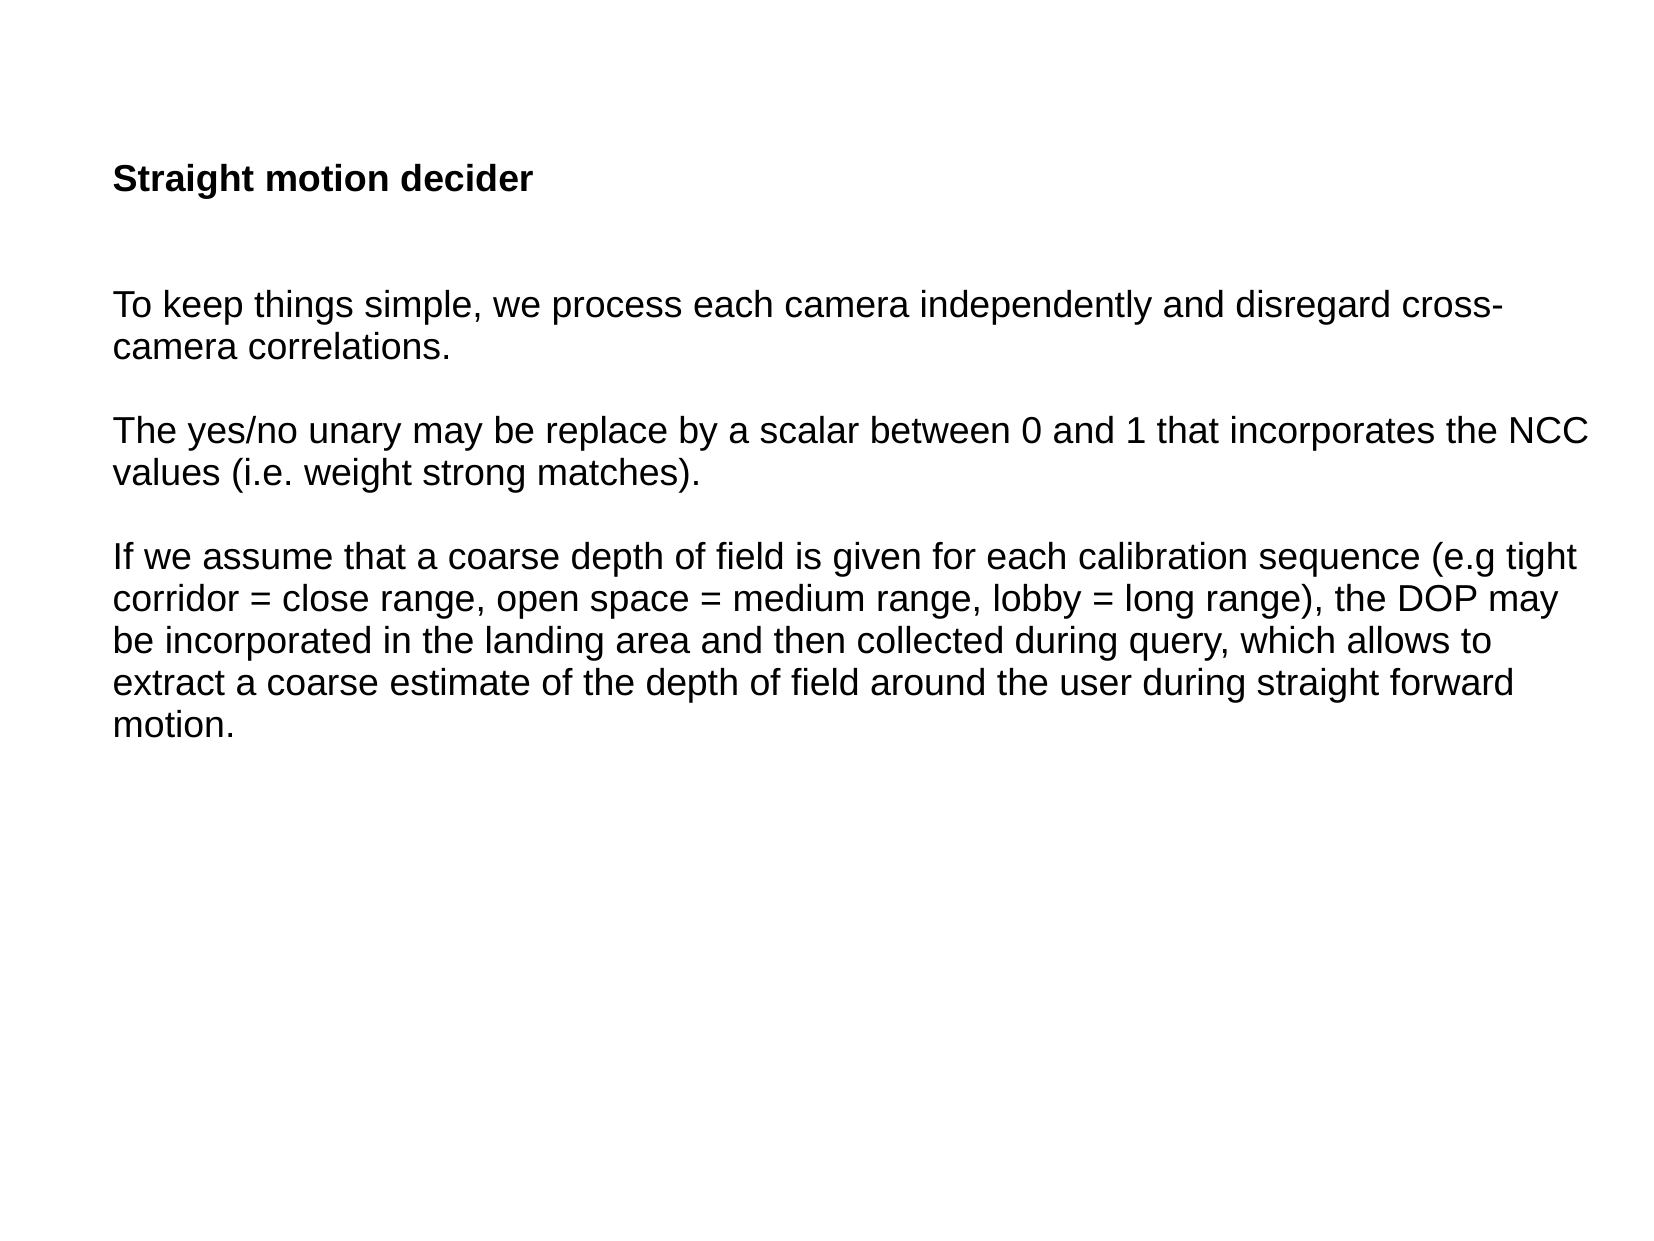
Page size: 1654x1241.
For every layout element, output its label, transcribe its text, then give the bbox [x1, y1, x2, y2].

text_box Straight motion decider To keep things simple, we process each camera independently and disregard cross-camera correlations. The yes/no unary may be replace by a scalar between 0 and 1 that incorporates the NCC values (i.e. weight strong matches). If we assume that a coarse depth of field is given for each calibration sequence (e.g tight corridor = close range, open space = medium range, lobby = long range), the DOP may be incorporated in the landing area and then collected during query, which allows to extract a coarse estimate of the depth of field around the user during straight forward motion. [97, 150, 1613, 947]
